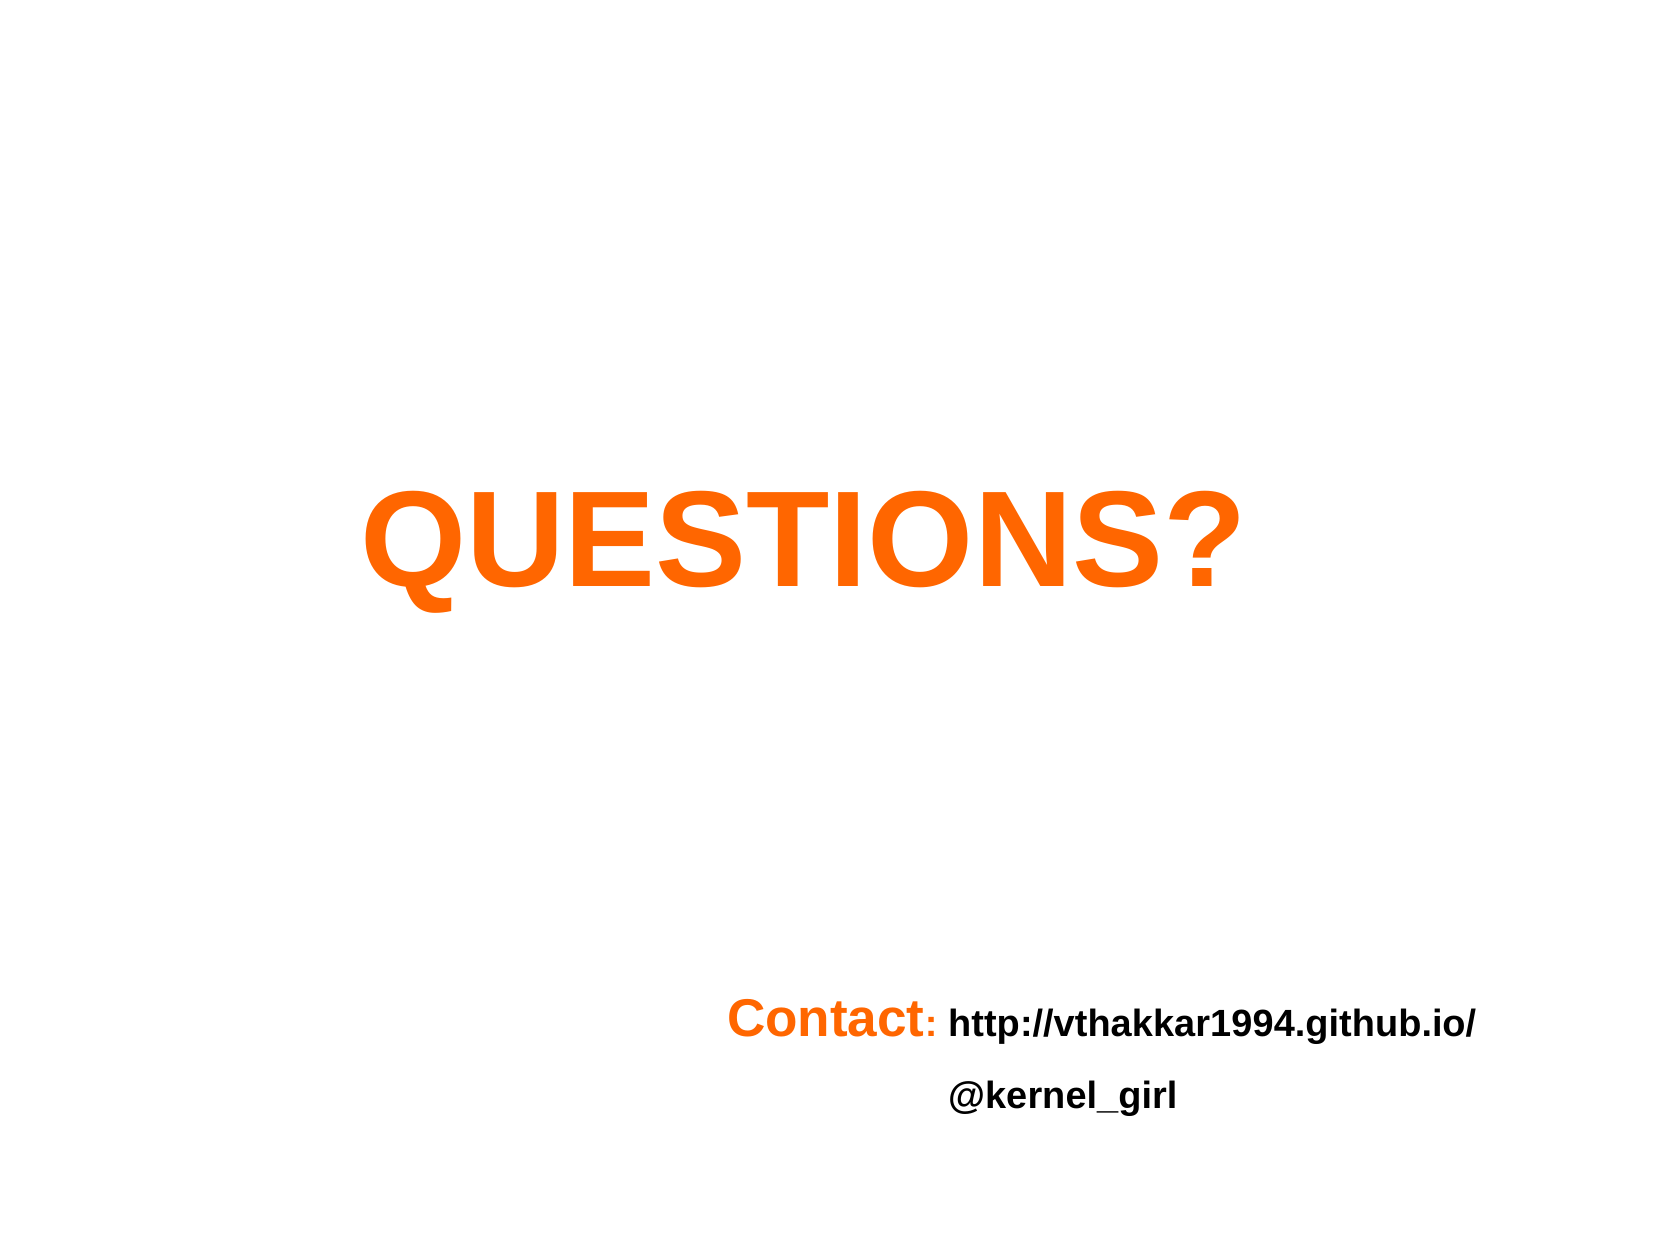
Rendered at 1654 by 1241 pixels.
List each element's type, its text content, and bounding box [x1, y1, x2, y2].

list QUESTIONS? Contact: http://vthakkar1994.github.io/ @kernel_girl [82, 290, 1571, 1193]
